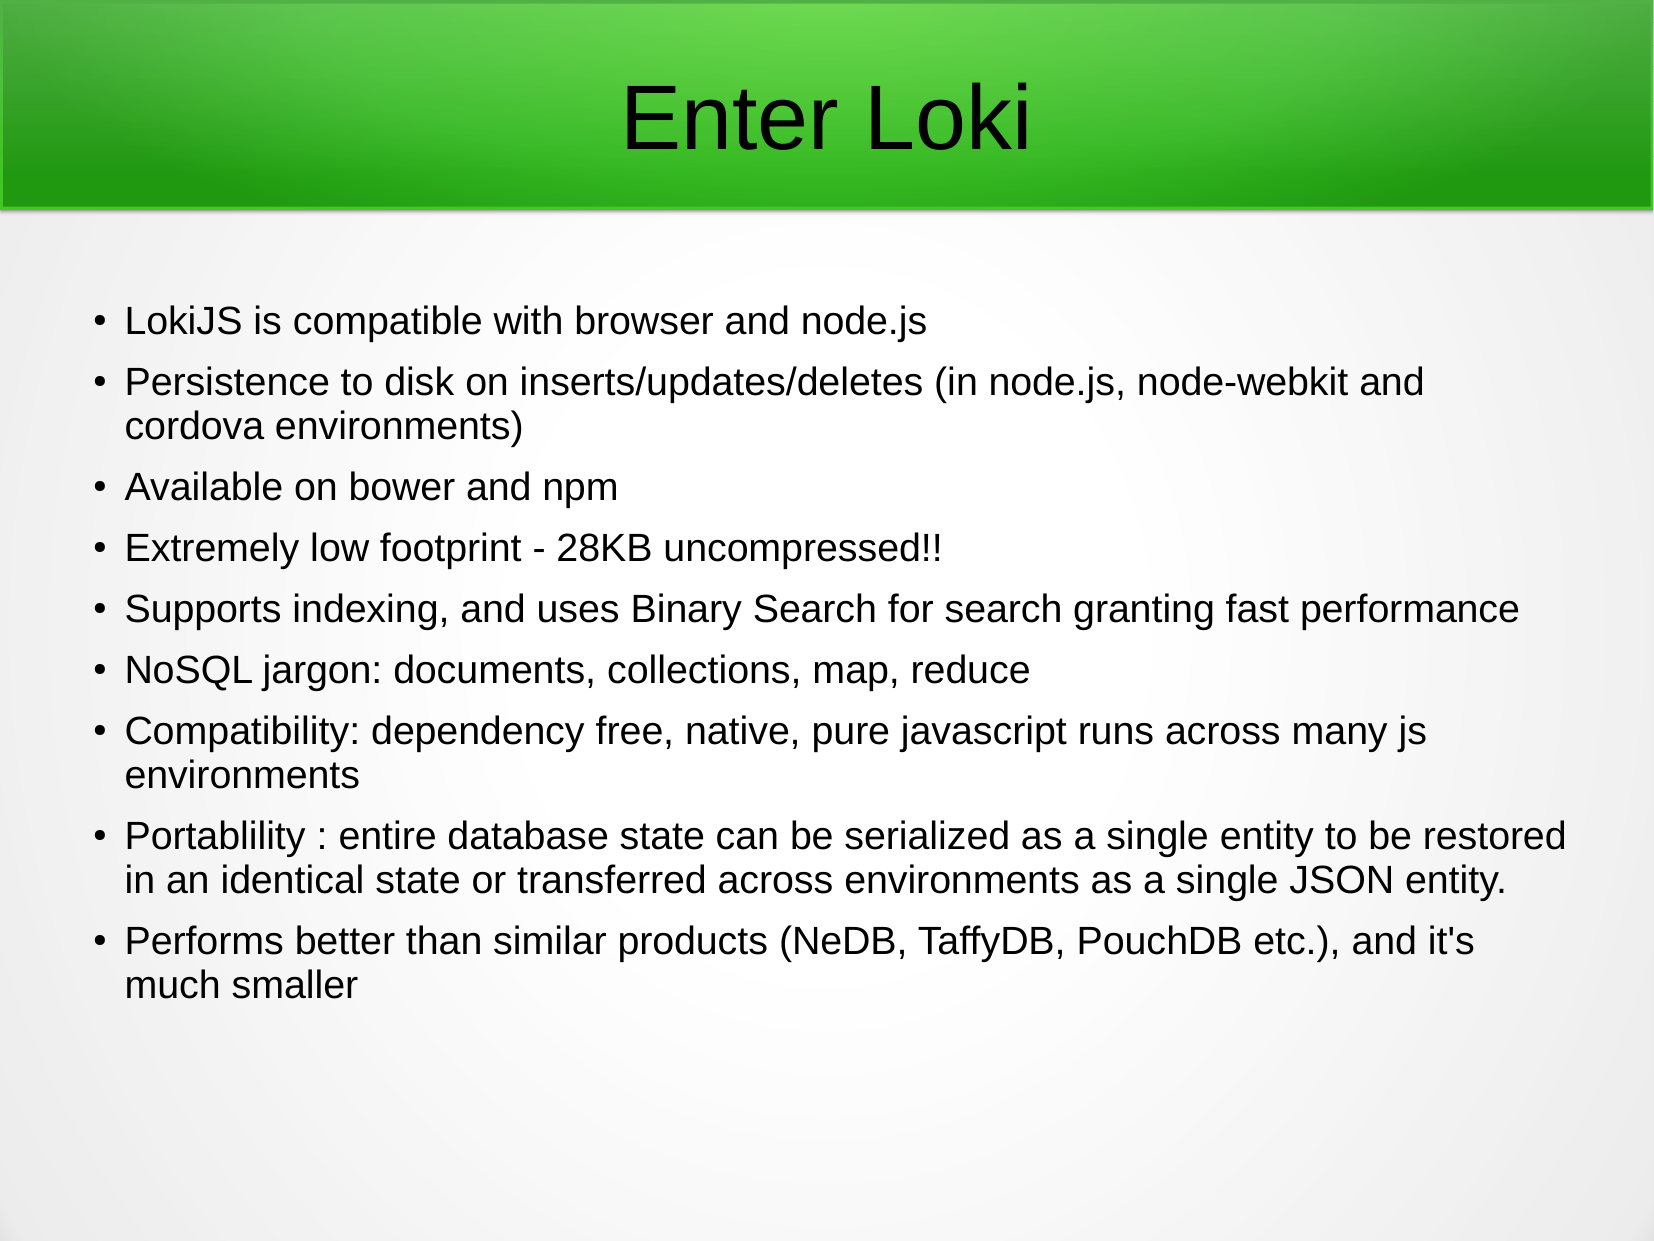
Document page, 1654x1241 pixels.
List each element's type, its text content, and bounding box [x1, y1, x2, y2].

list LokiJS is compatible with browser and node.js Persistence to disk on inserts/updates/deletes (in node.js, node-webkit and cordova environments) Available on bower and npm Extremely low footprint - 28KB uncompressed!! Supports indexing, and uses Binary Search for search granting fast performance NoSQL jargon: documents, collections, map, reduce Compatibility: dependency free, native, pure javascript runs across many js environments Portablility : entire database state can be serialized as a single entity to be restored in an identical state or transferred across environments as a single JSON entity. Performs better than similar products (NeDB, TaffyDB, PouchDB etc.), and it's much smaller [82, 299, 1571, 1019]
title Enter Loki [82, 47, 1571, 189]
